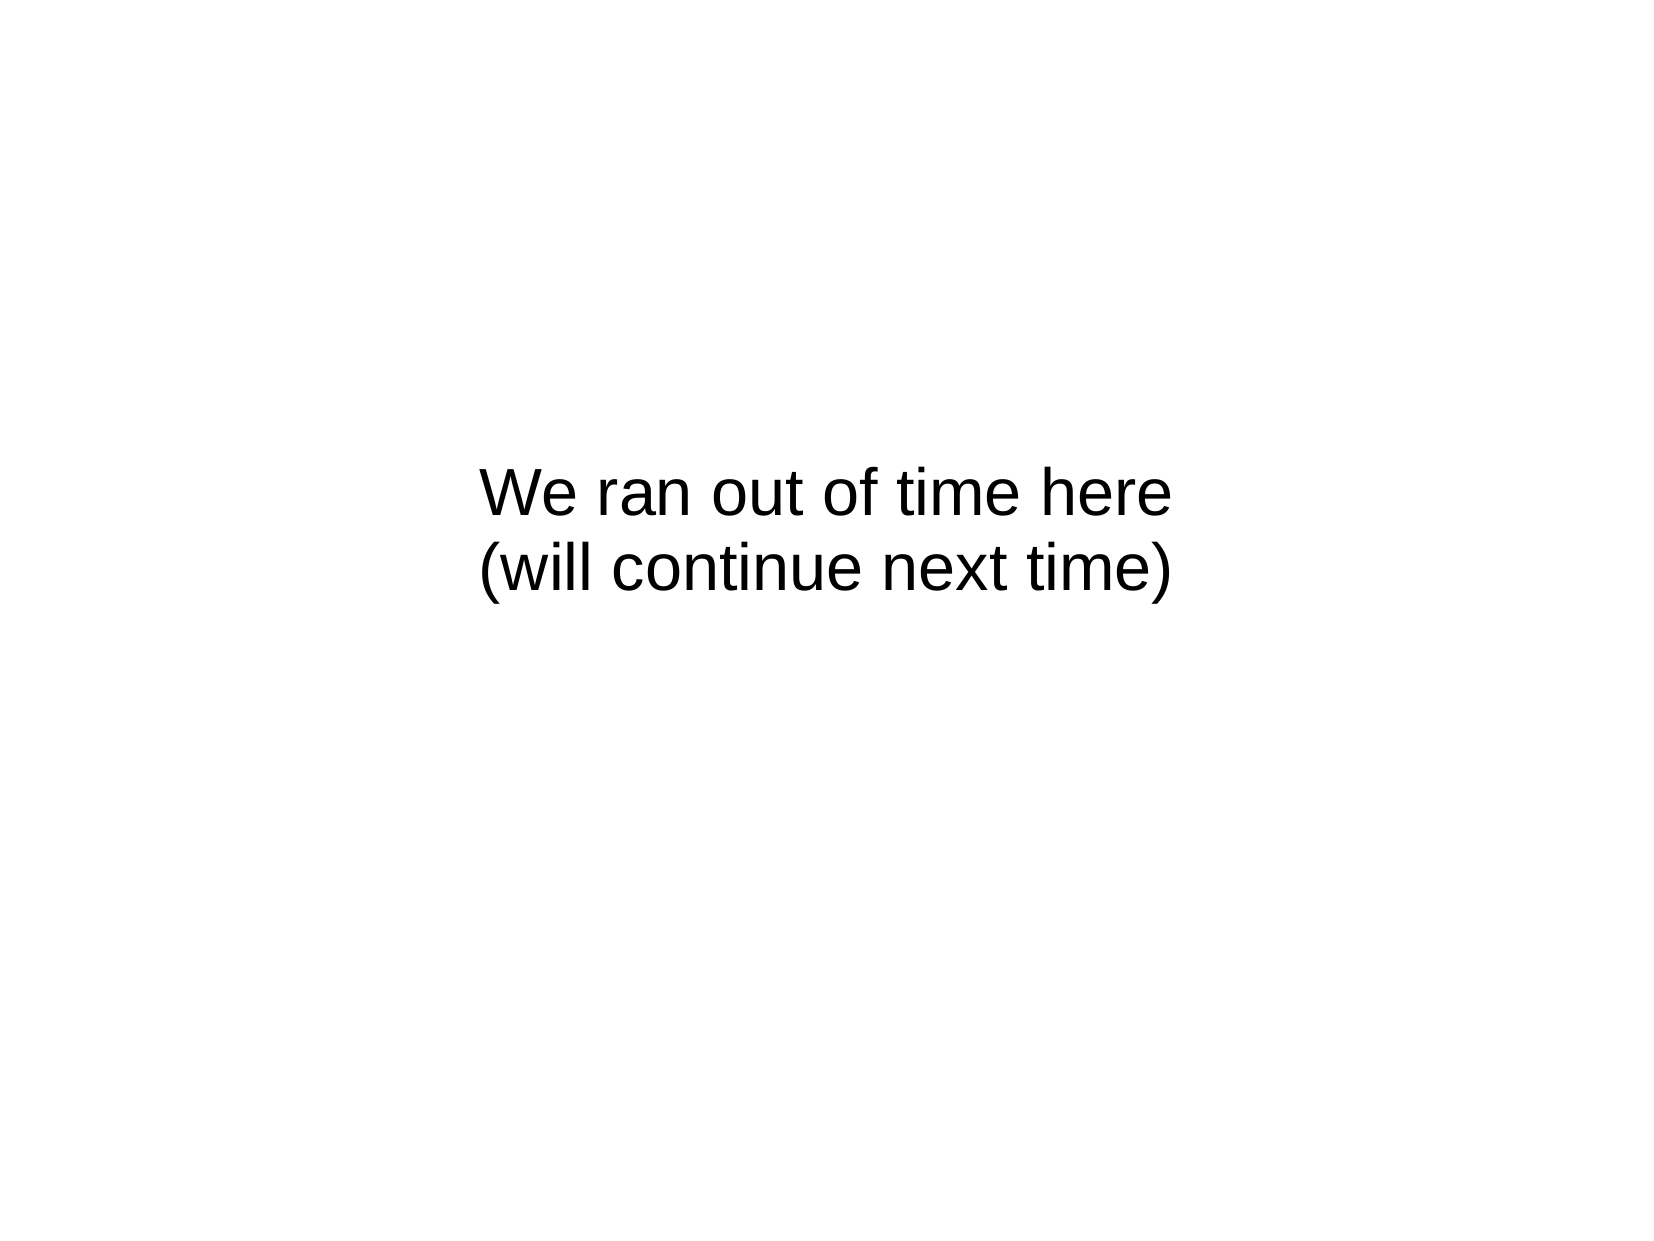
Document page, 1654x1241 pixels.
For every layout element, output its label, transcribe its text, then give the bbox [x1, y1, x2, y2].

subtitle We ran out of time here (will continue next time) [82, 49, 1571, 1010]
